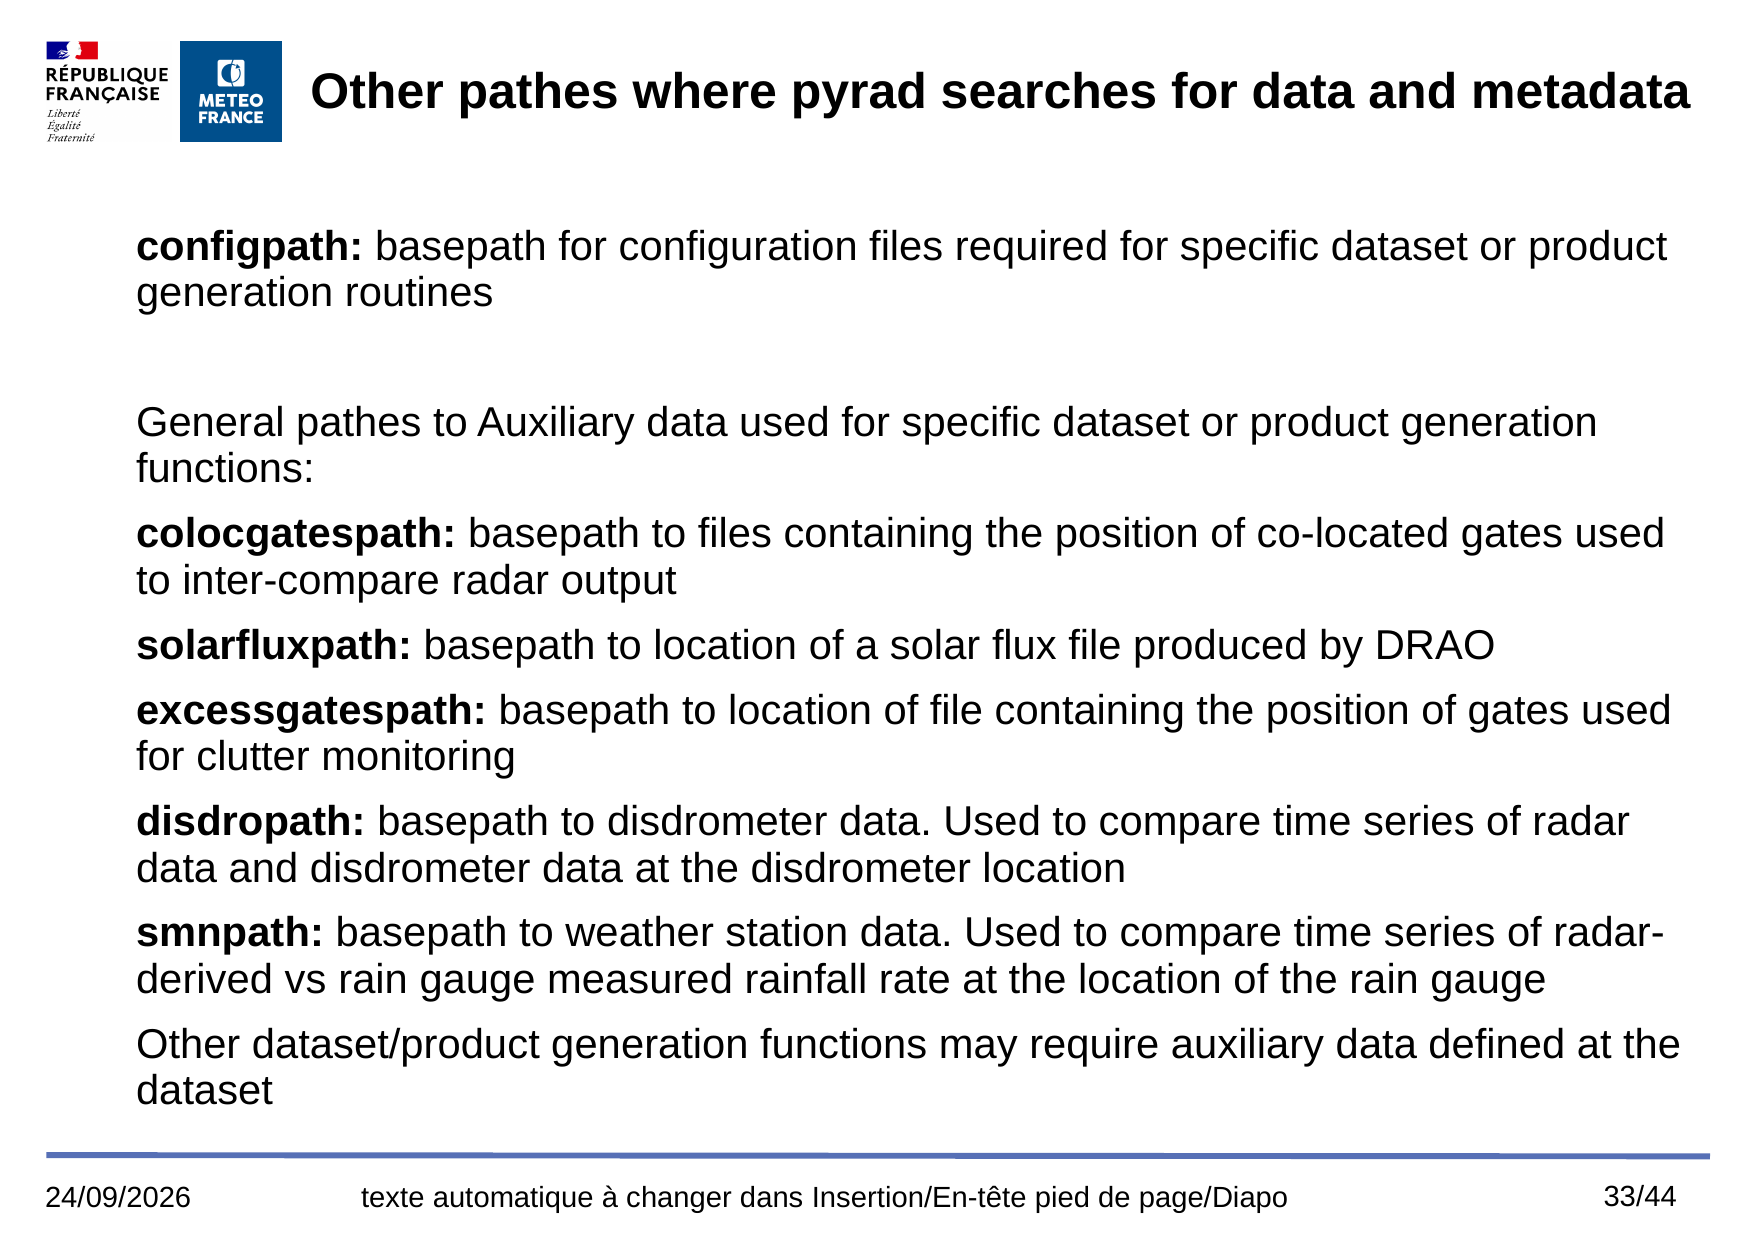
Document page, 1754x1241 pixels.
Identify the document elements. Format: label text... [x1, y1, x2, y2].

title Other pathes where pyrad searches for data and metadata [310, 40, 1697, 142]
list configpath: basepath for configuration files required for specific dataset or product generation routines General pathes to Auxiliary data used for specific dataset or product generation functions: colocgatespath: basepath to files containing the position of co-located gates used to inter-compare radar output solarfluxpath: basepath to location of a solar flux file produced by DRAO excessgatespath: basepath to location of file containing the position of gates used for clutter monitoring disdropath: basepath to disdrometer data. Used to compare time series of radar data and disdrometer data at the disdrometer location smnpath: basepath to weather station data. Used to compare time series of radar-derived vs rain gauge measured rainfall rate at the location of the rain gauge Other dataset/product generation functions may require auxiliary data defined at the dataset [44, 222, 1712, 1118]
picture [180, 41, 282, 142]
picture [46, 41, 172, 142]
